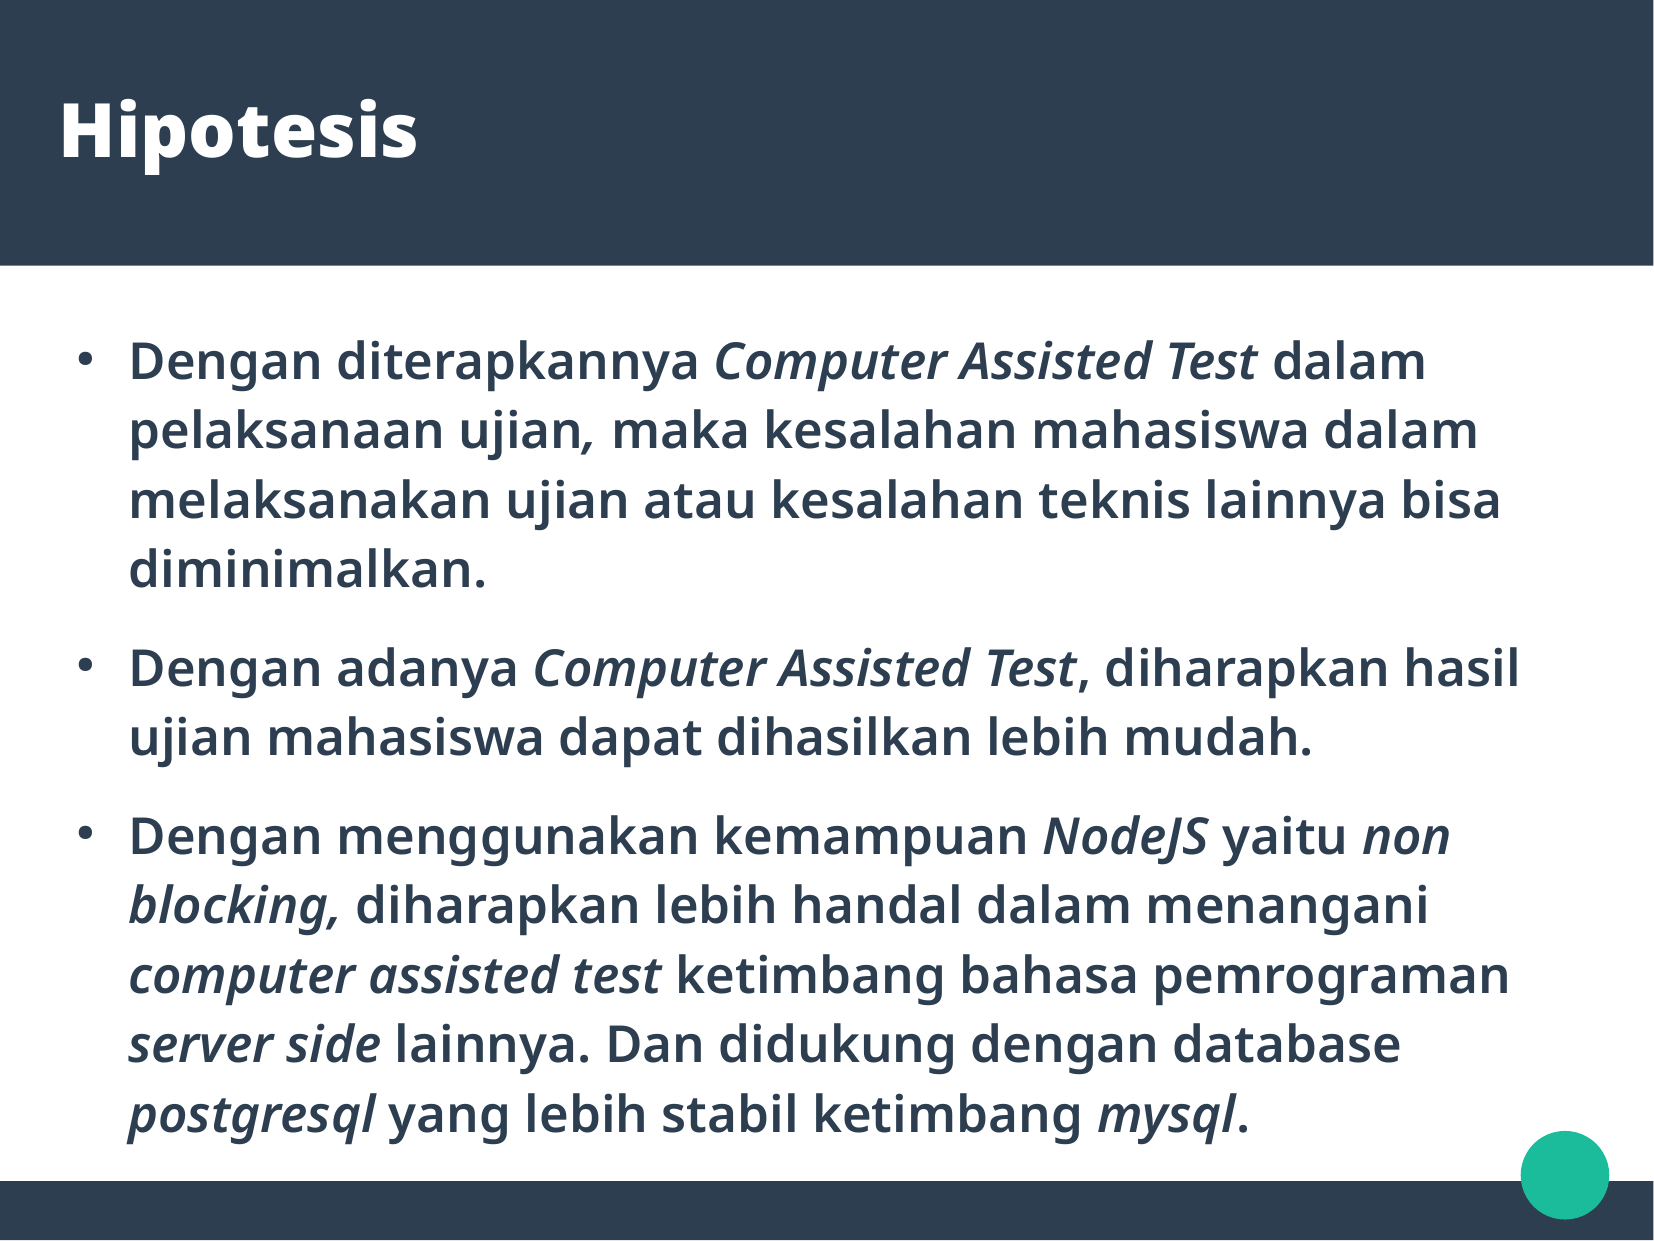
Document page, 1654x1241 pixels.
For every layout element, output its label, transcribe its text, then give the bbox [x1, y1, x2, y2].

title Hipotesis [59, 56, 1595, 200]
list Dengan diterapkannya Computer Assisted Test dalam pelaksanaan ujian, maka kesalahan mahasiswa dalam melaksanakan ujian atau kesalahan teknis lainnya bisa diminimalkan. Dengan adanya Computer Assisted Test, diharapkan hasil ujian mahasiswa dapat dihasilkan lebih mudah. Dengan menggunakan kemampuan NodeJS yaitu non blocking, diharapkan lebih handal dalam menangani computer assisted test ketimbang bahasa pemrograman server side lainnya. Dan didukung dengan database postgresql yang lebih stabil ketimbang mysql. [59, 324, 1595, 1152]
